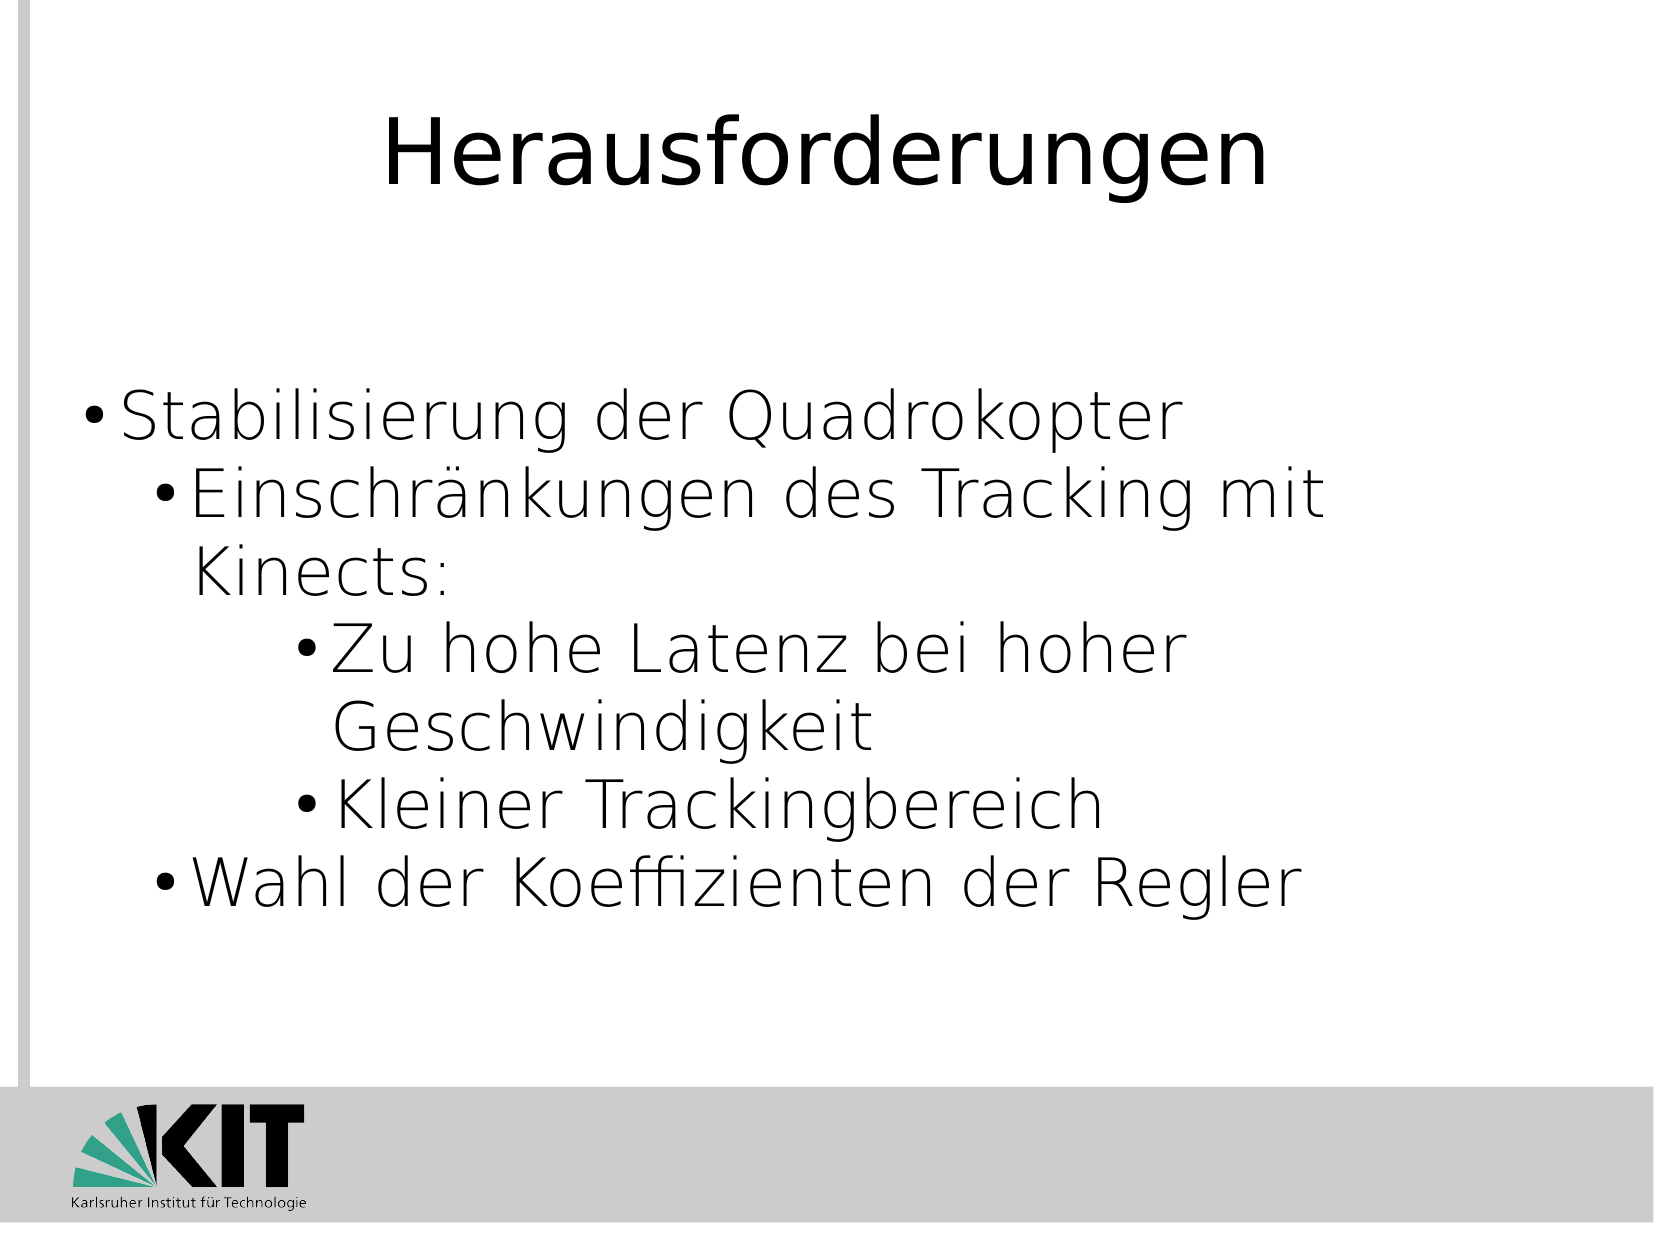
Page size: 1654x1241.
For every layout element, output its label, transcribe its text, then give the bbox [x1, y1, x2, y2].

picture [70, 1098, 308, 1217]
title Herausforderungen [82, 49, 1571, 257]
text_box [0, 1086, 1654, 1223]
subtitle Stabilisierung der Quadrokopter Einschränkungen des Tracking mit Kinects: Zu hohe Latenz bei hoher Geschwindigkeit Kleiner Trackingbereich Wahl der Koeffizienten der Regler [82, 290, 1571, 1010]
